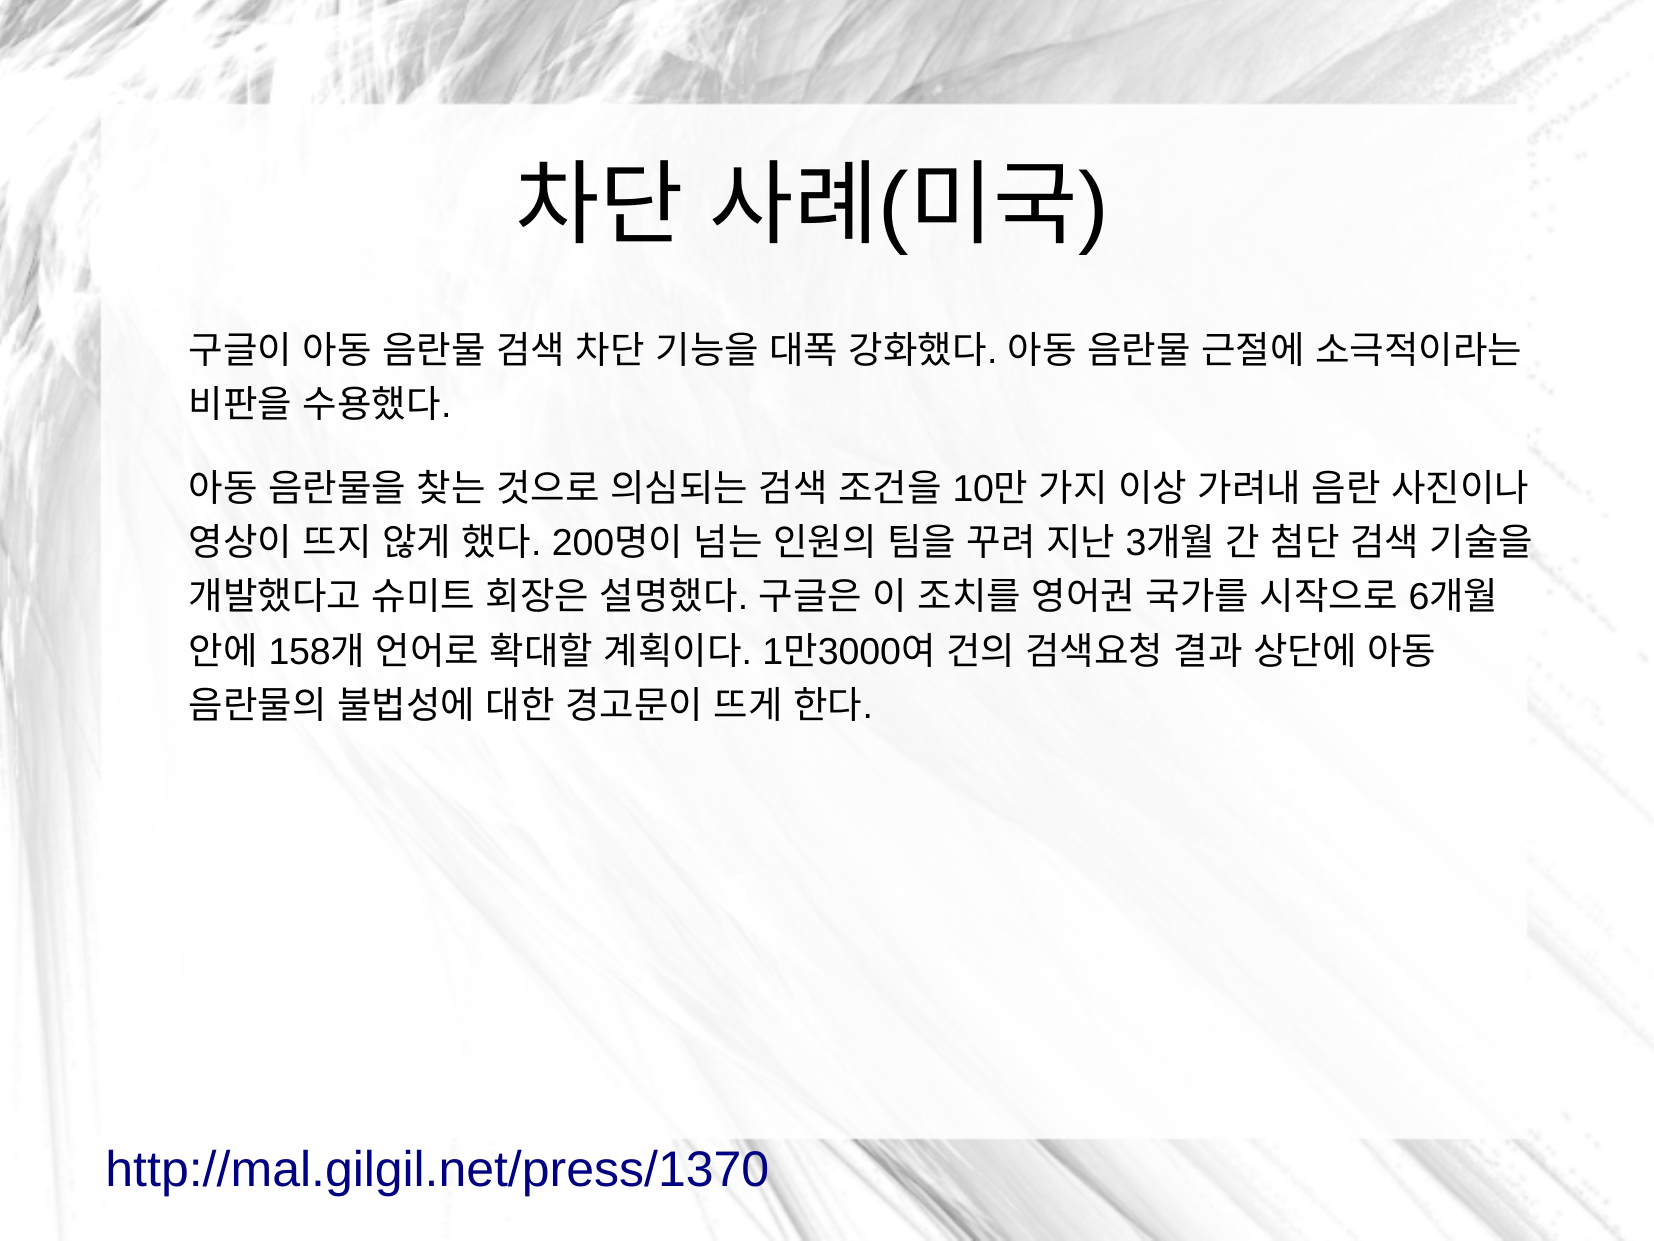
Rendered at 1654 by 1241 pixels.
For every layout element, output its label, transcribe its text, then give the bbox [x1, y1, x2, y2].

title 차단 사례(미국) [118, 112, 1506, 281]
list 구글이 아동 음란물 검색 차단 기능을 대폭 강화했다. 아동 음란물 근절에 소극적이라는 비판을 수용했다. 아동 음란물을 찾는 것으로 의심되는 검색 조건을 10만 가지 이상 가려내 음란 사진이나 영상이 뜨지 않게 했다. 200명이 넘는 인원의 팀을 꾸려 지난 3개월 간 첨단 검색 기술을 개발했다고 슈미트 회장은 설명했다. 구글은 이 조치를 영어권 국가를 시작으로 6개월 안에 158개 언어로 확대할 계획이다. 1만3000여 건의 검색요청 결과 상단에 아동 음란물의 불법성에 대한 경고문이 뜨게 한다. [118, 319, 1571, 945]
text_box http://mal.gilgil.net/press/1370 [90, 1133, 1583, 1205]
picture [0, 0, 1654, 1241]
